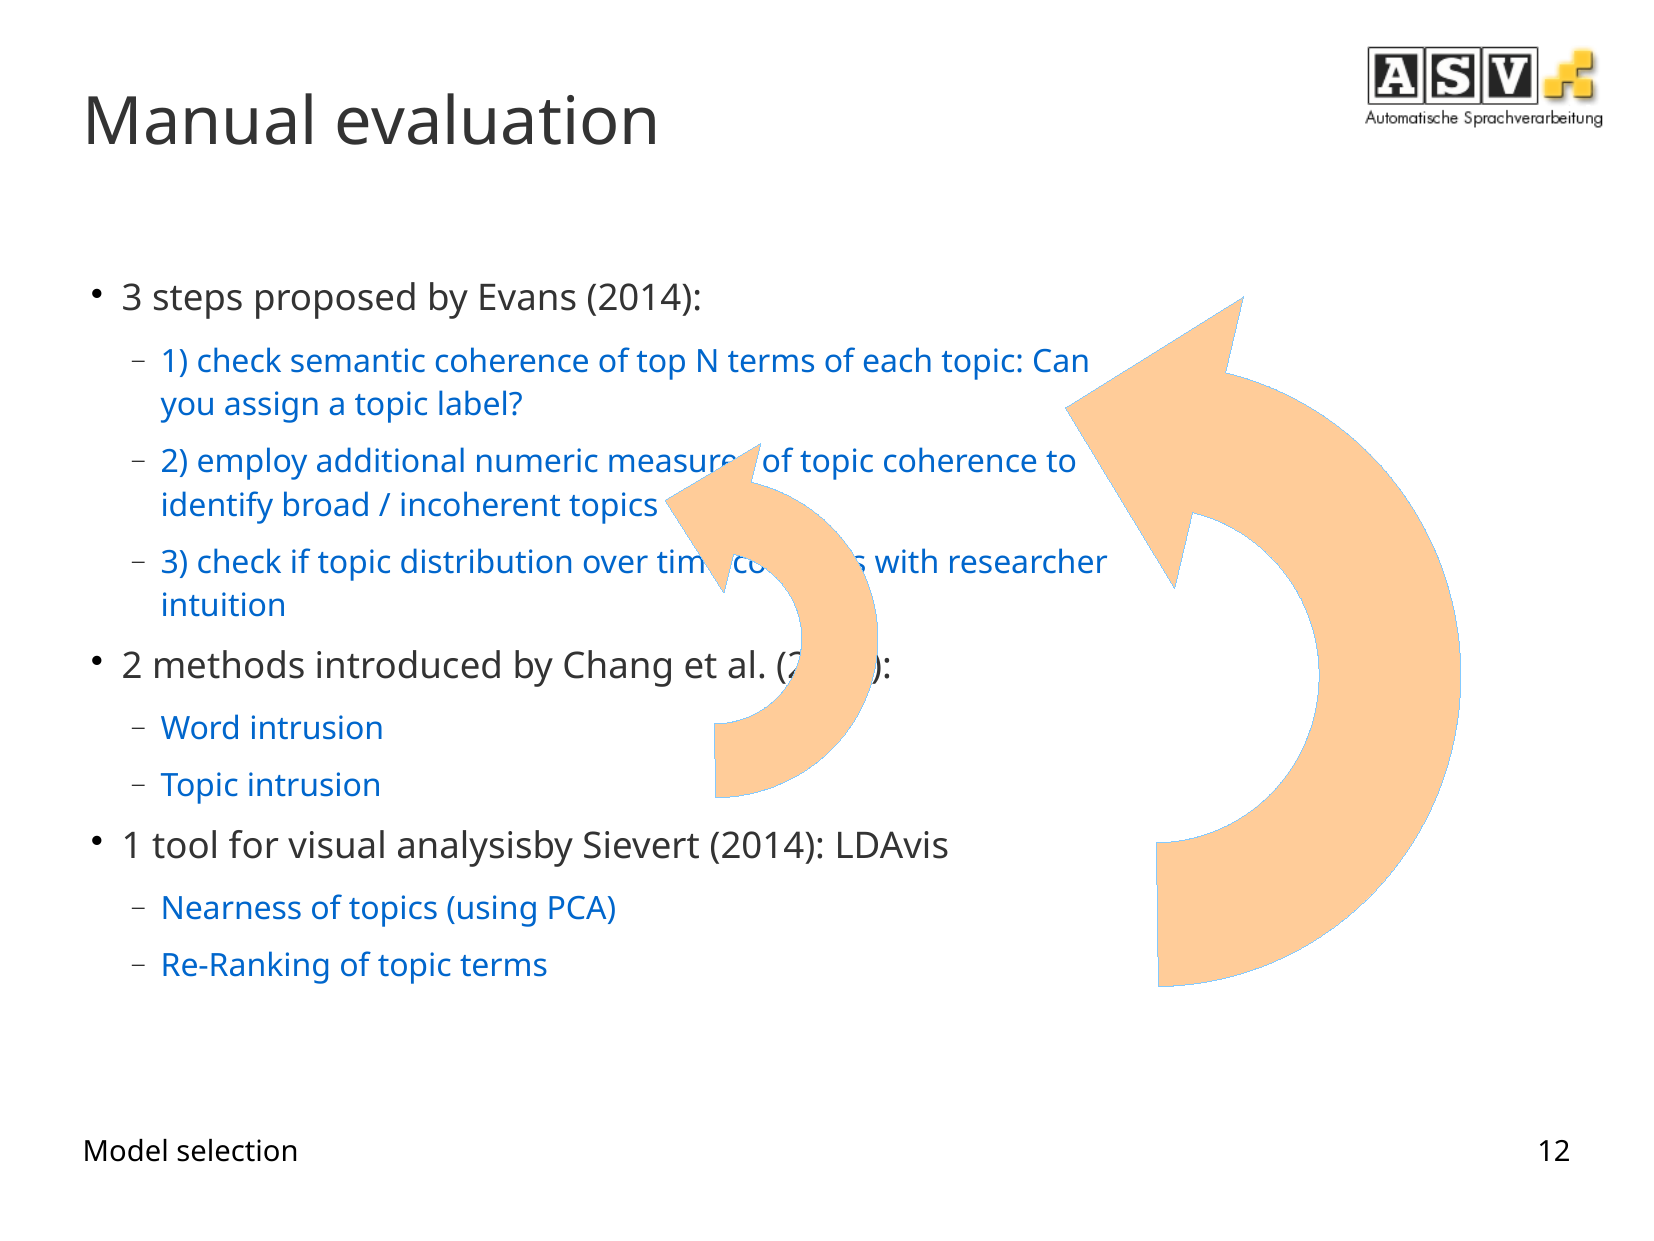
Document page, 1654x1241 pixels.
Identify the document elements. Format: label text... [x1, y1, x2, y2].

list 3 steps proposed by Evans (2014): 1) check semantic coherence of top N terms of each topic: Can you assign a topic label? 2) employ additional numeric measures of topic coherence to identify broad / incoherent topics 3) check if topic distribution over time complies with researcher intuition 2 methods introduced by Chang et al. (2009): Word intrusion Topic intrusion 1 tool for visual analysisby Sievert (2014): LDAvis Nearness of topics (using PCA) Re-Ranking of topic terms [82, 271, 1146, 991]
text_box [665, 443, 878, 798]
picture [1364, 43, 1605, 129]
text_box [1065, 296, 1461, 987]
title Manual evaluation [82, 49, 1347, 189]
